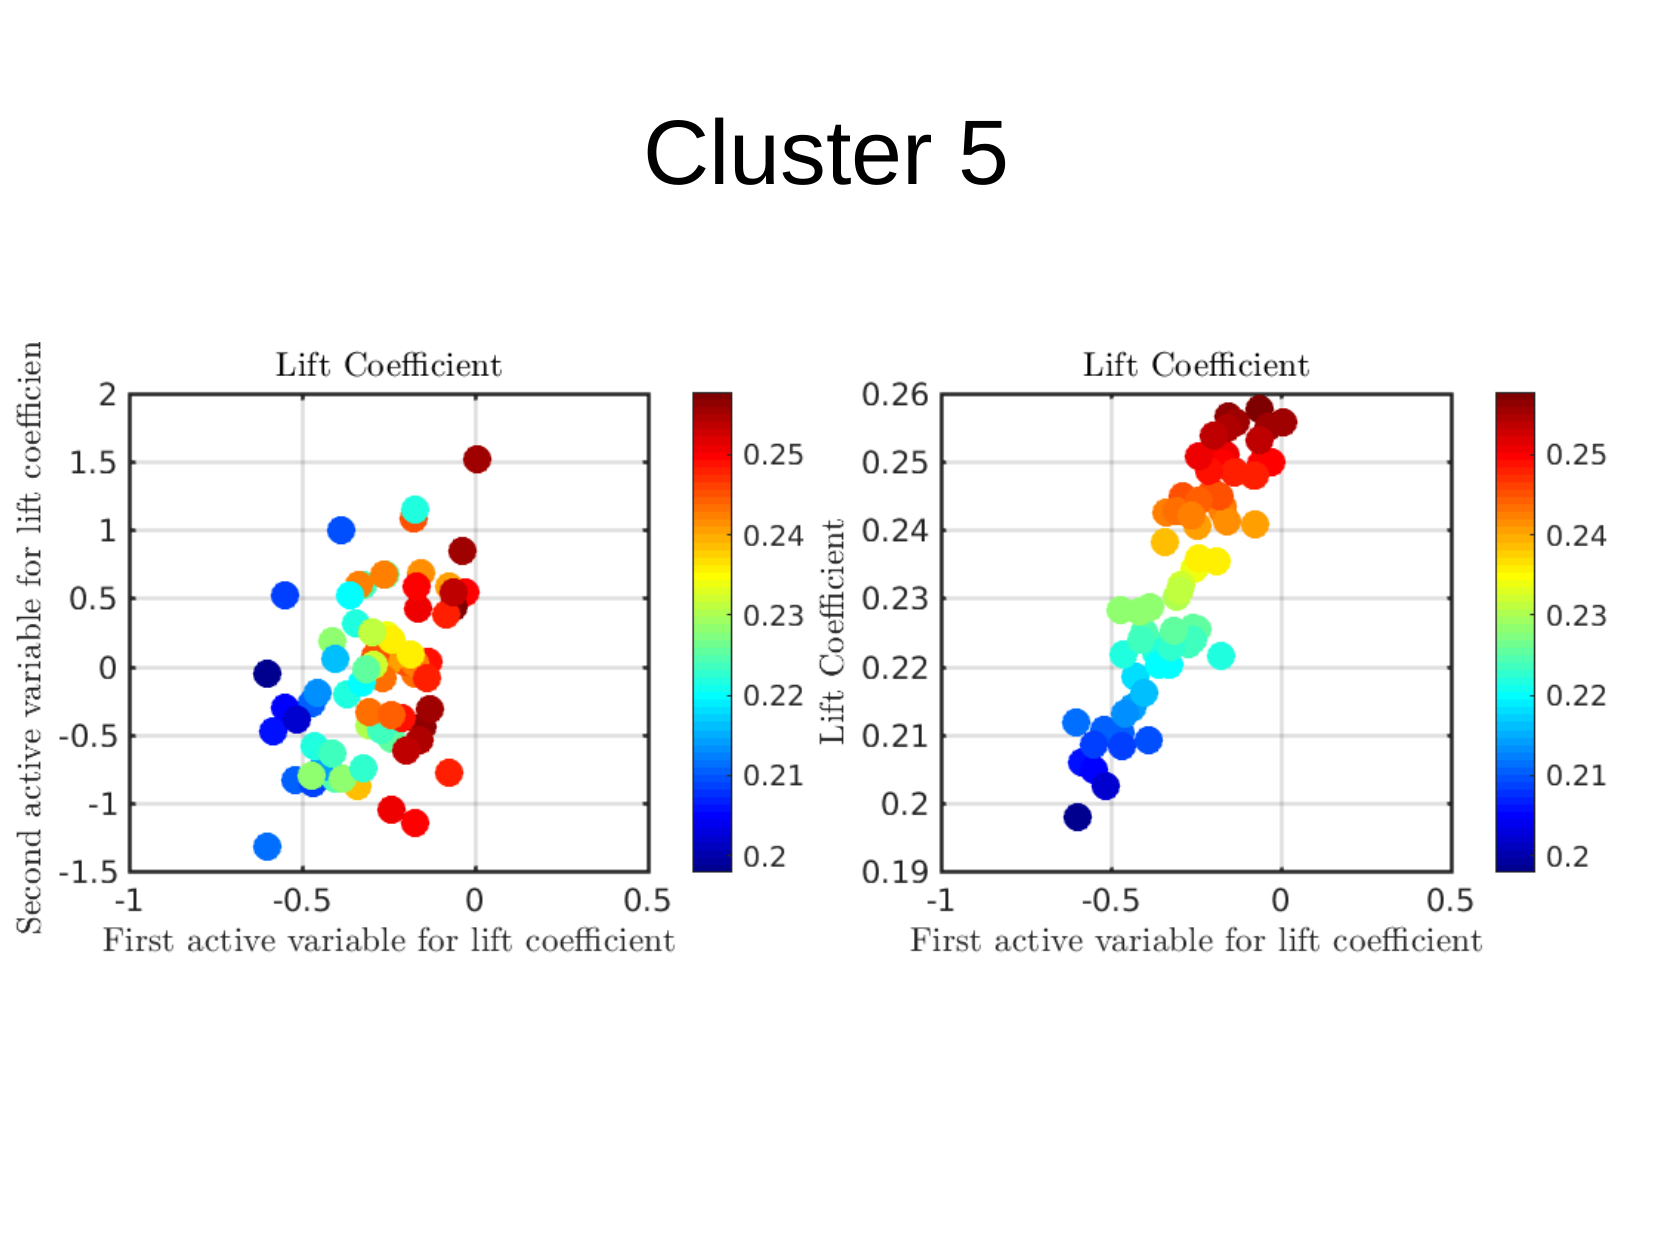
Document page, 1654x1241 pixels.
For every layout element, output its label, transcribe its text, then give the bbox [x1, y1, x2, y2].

title Cluster 5 [82, 49, 1571, 257]
picture [11, 342, 1642, 963]
